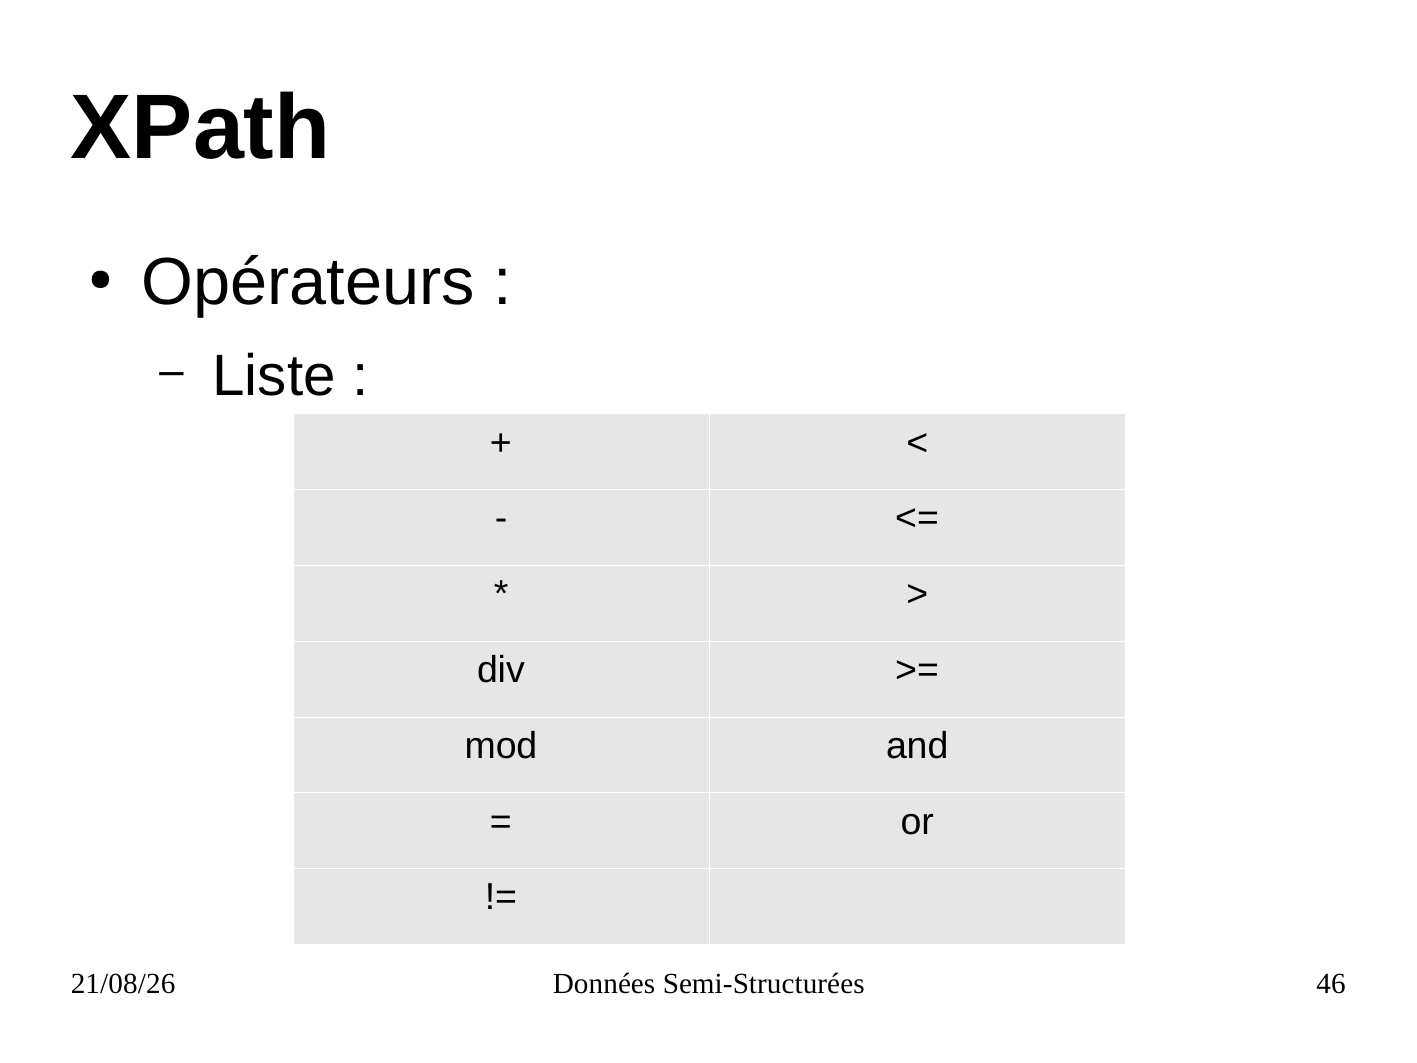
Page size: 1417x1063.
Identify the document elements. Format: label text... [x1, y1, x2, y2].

table_cell mod [294, 718, 709, 792]
table_cell > [710, 566, 1125, 641]
table_cell <= [710, 490, 1125, 565]
table_cell >= [710, 642, 1125, 717]
table_cell or [710, 793, 1125, 868]
table_cell - [294, 490, 709, 565]
table_header < [710, 414, 1125, 489]
list Opérateurs : Liste : [70, 244, 1346, 438]
table_cell [710, 869, 1125, 944]
table_cell != [294, 869, 709, 944]
table_cell = [294, 793, 709, 868]
table_header + [294, 414, 709, 489]
table_cell * [294, 566, 709, 641]
title XPath [70, 42, 1346, 212]
table_cell div [294, 642, 709, 717]
table_cell and [710, 718, 1125, 792]
